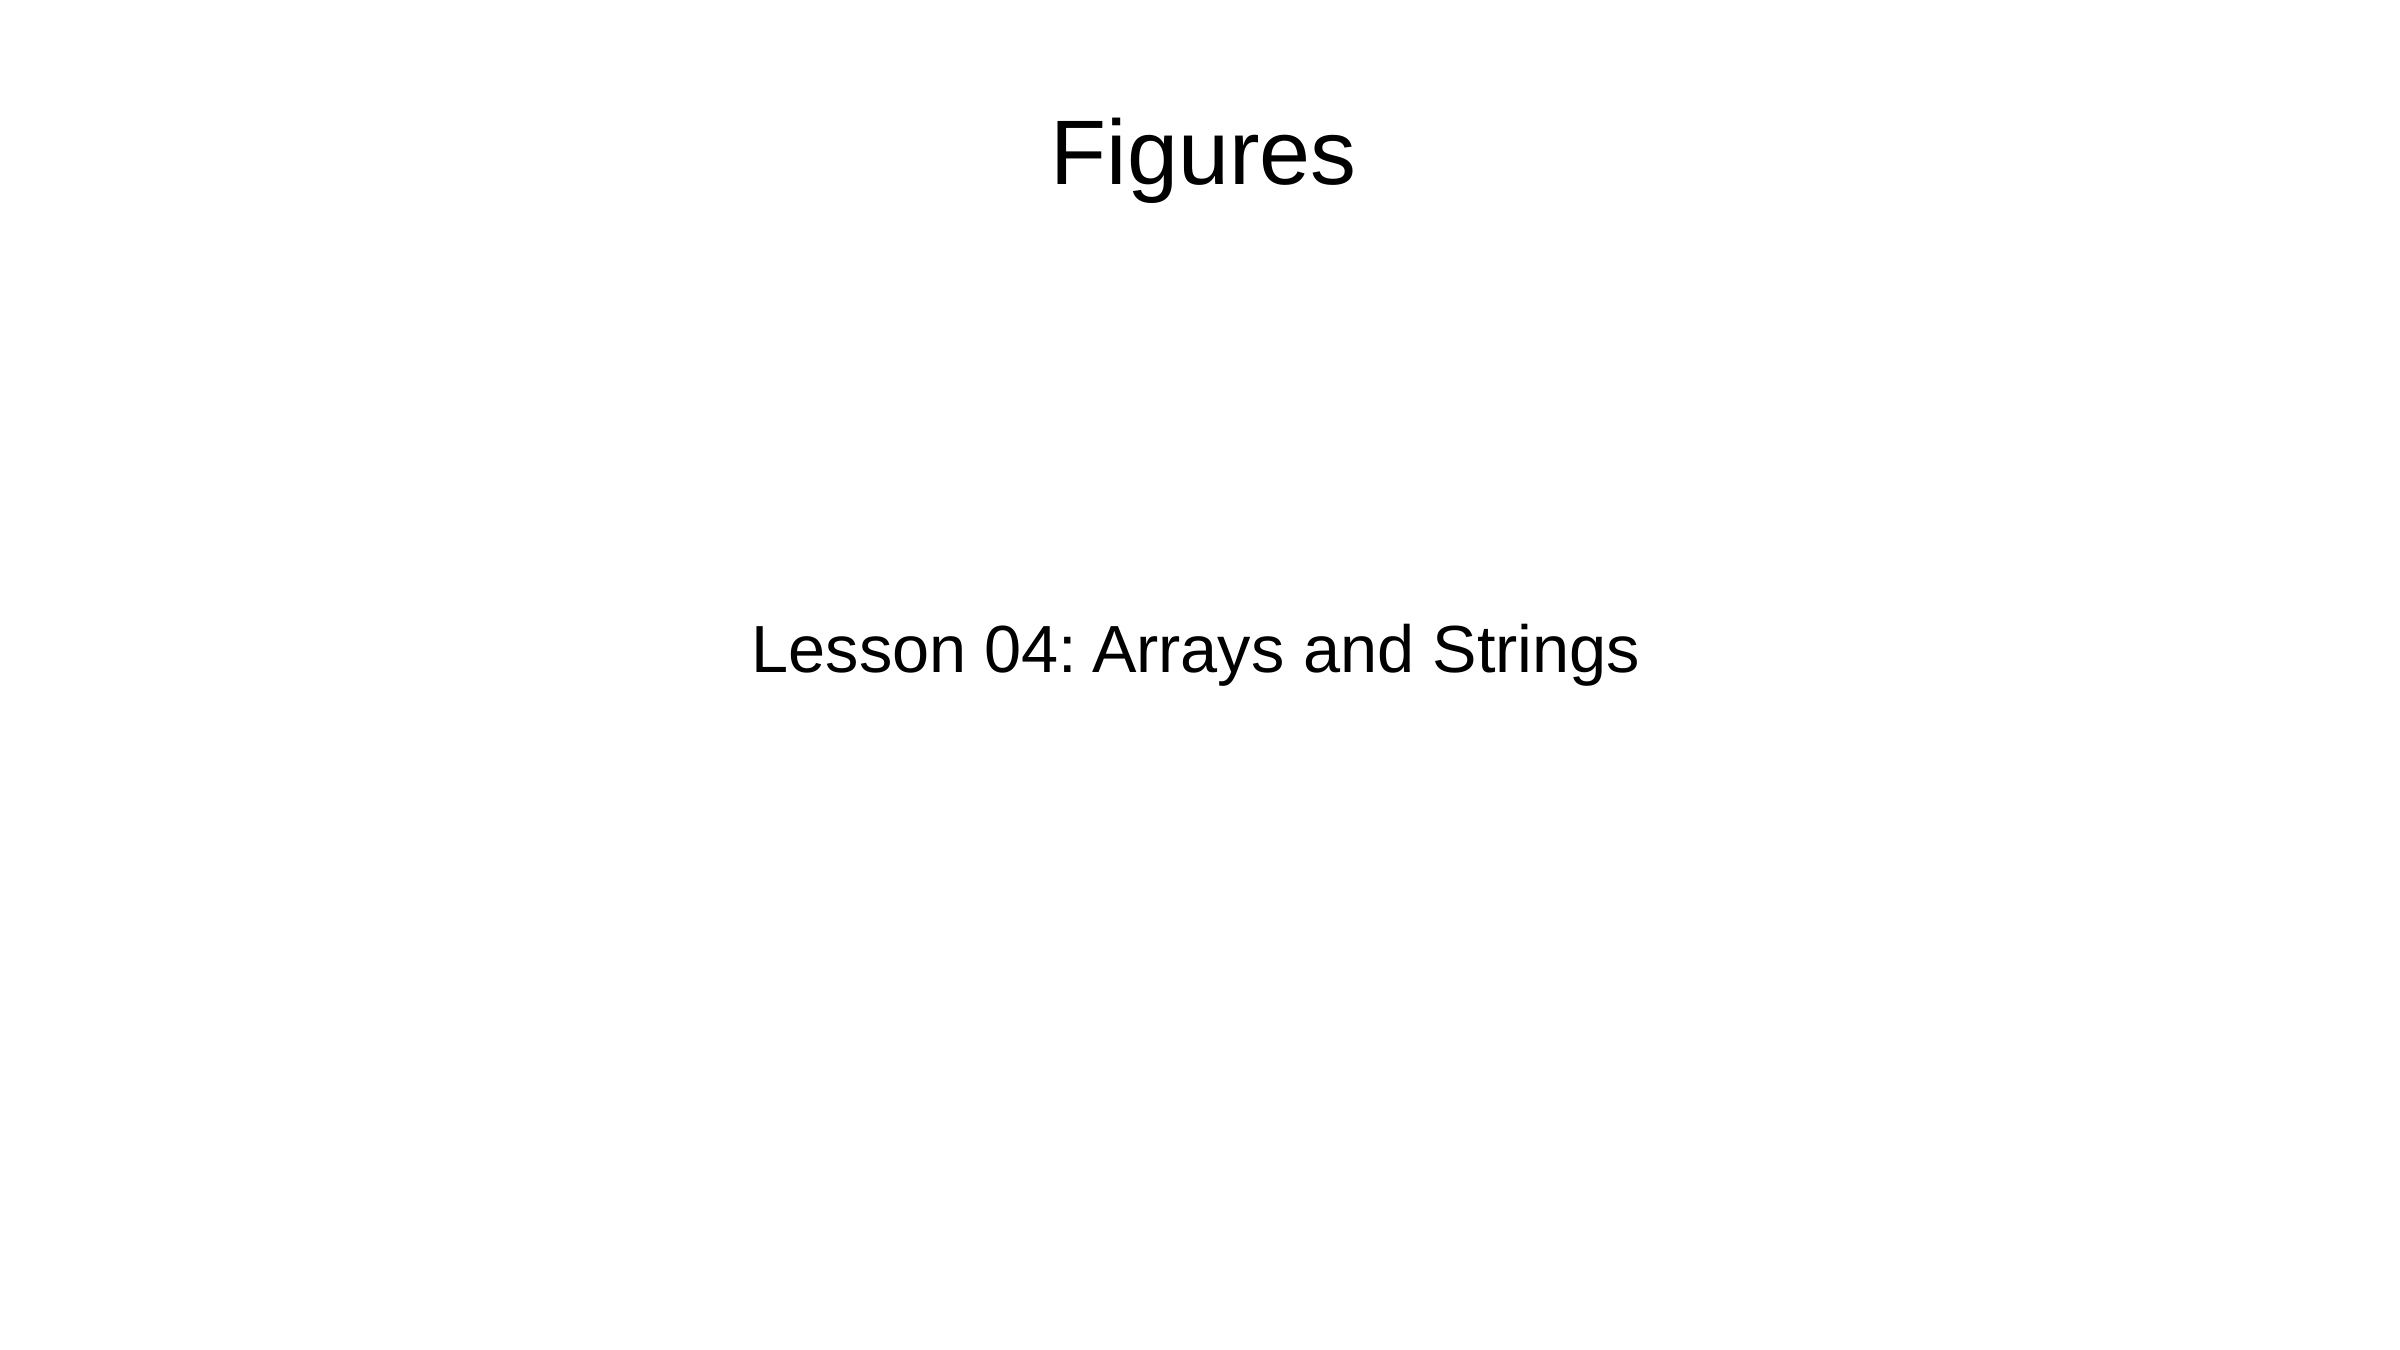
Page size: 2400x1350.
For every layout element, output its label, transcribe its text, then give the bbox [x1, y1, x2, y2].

title Figures [82, 49, 2326, 257]
subtitle Lesson 04: Arrays and Strings [82, 290, 2311, 1010]
